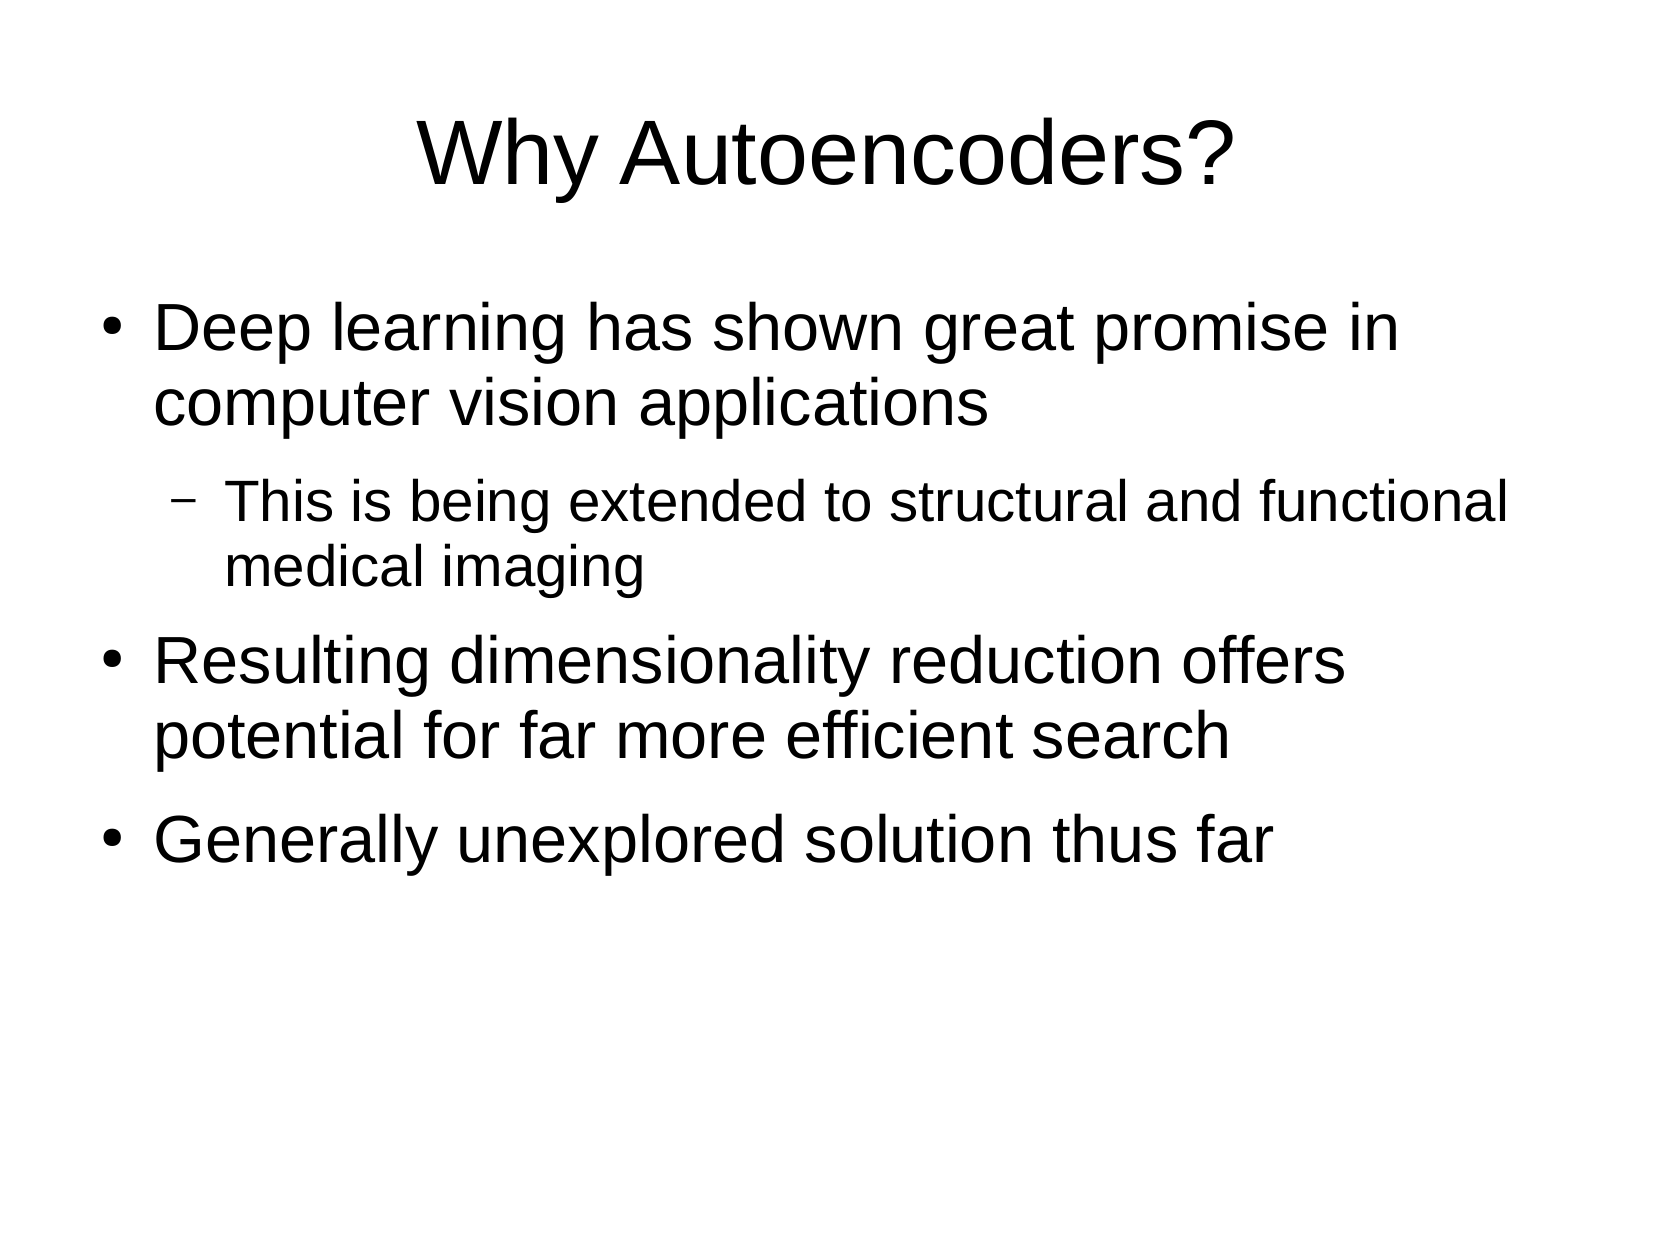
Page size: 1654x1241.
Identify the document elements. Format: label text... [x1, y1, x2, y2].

list Deep learning has shown great promise in computer vision applications This is being extended to structural and functional medical imaging Resulting dimensionality reduction offers potential for far more efficient search Generally unexplored solution thus far [82, 290, 1571, 1109]
title Why Autoencoders? [82, 49, 1571, 257]
